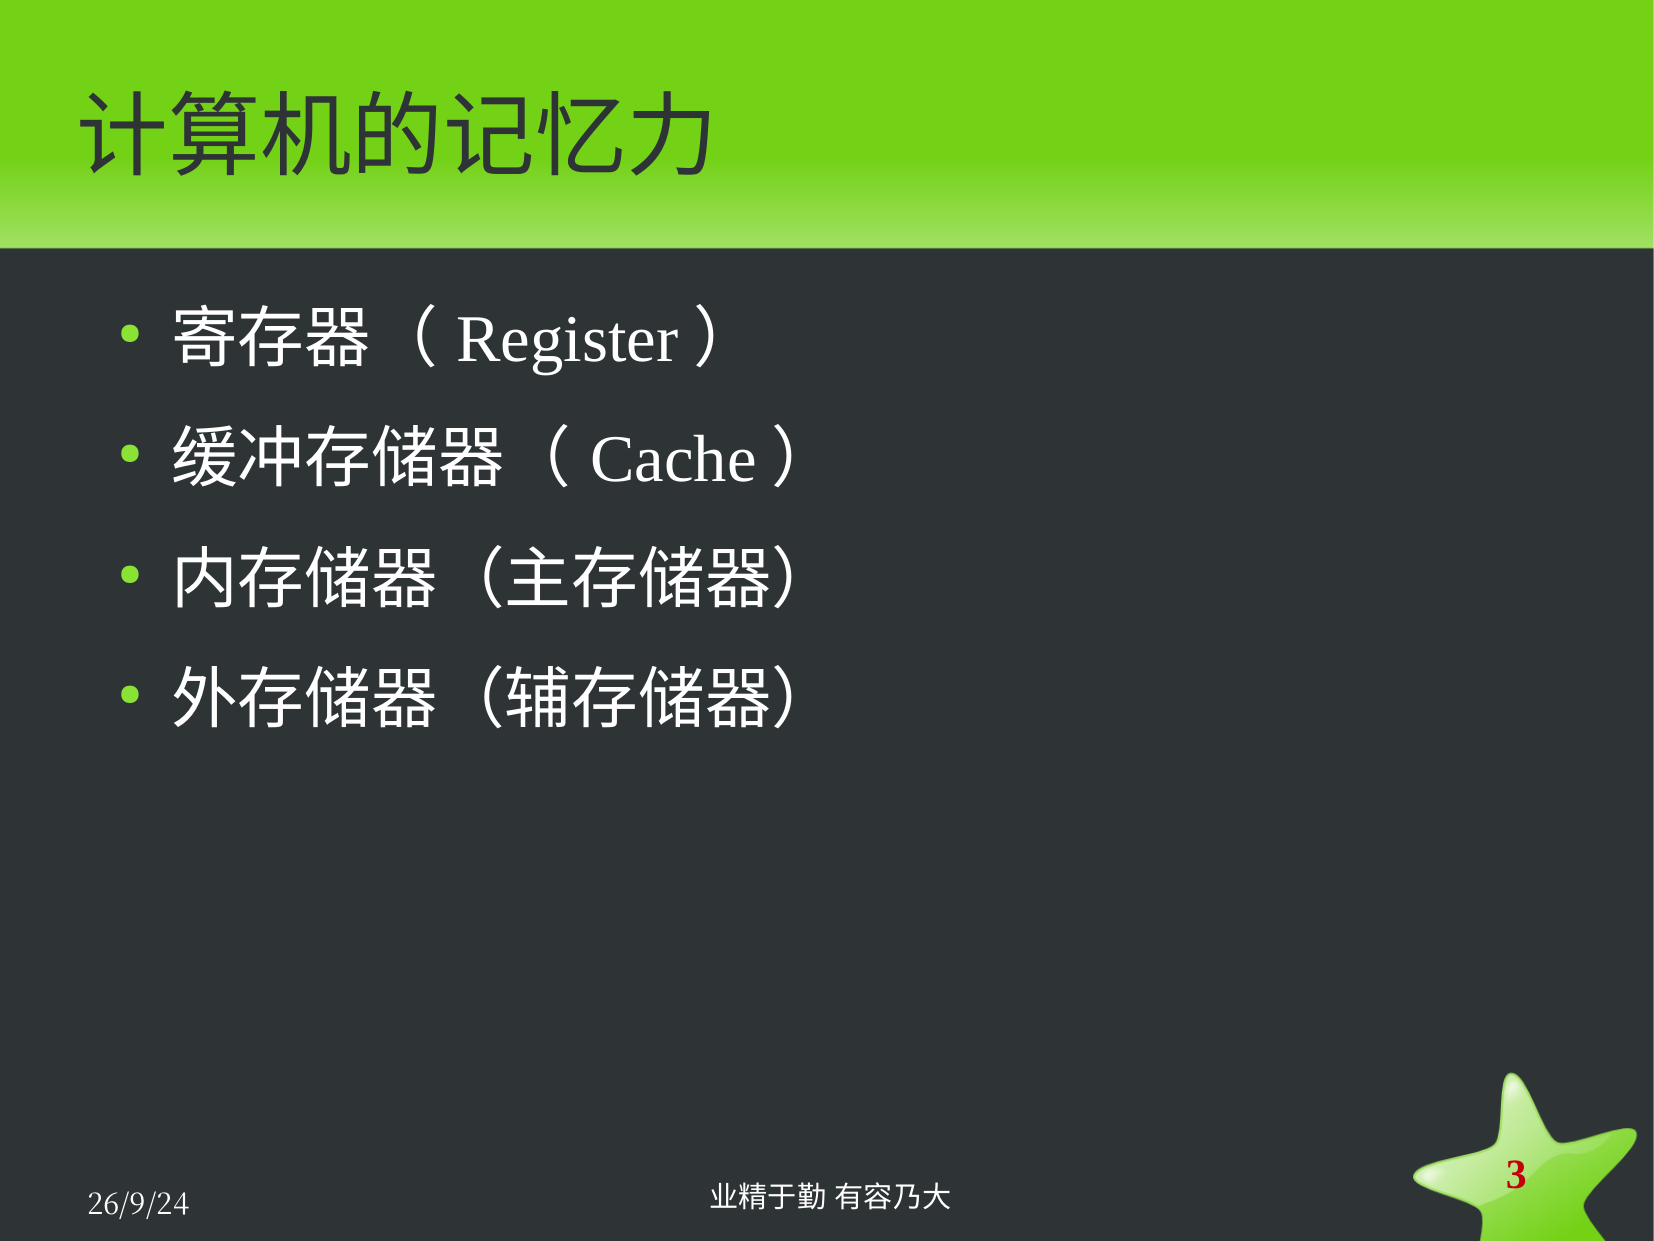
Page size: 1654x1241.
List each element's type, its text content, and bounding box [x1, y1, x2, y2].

title 计算机的记忆力 [76, 29, 1565, 237]
list 寄存器（Register） 缓冲存储器（Cache） 内存储器（主存储器） 外存储器（辅存储器） [82, 290, 1571, 1109]
picture [0, 0, 1654, 1241]
